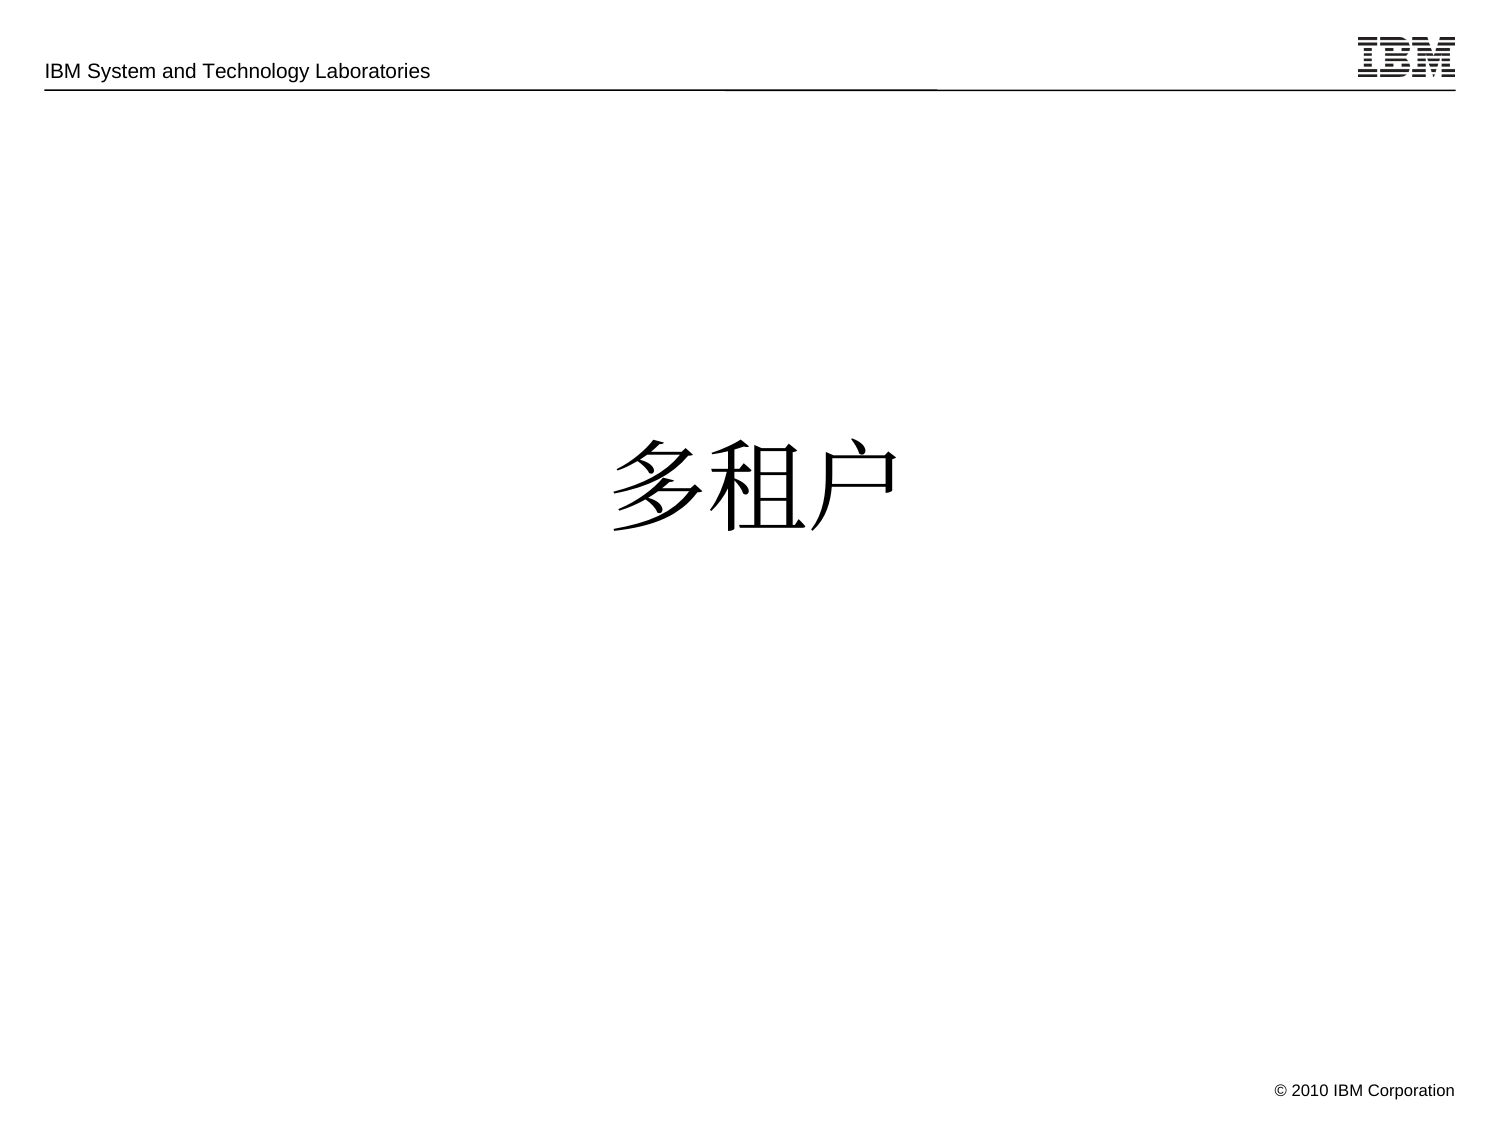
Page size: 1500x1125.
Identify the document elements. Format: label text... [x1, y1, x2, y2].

picture [1358, 37, 1455, 77]
text_box 多租户 [195, 416, 1321, 661]
